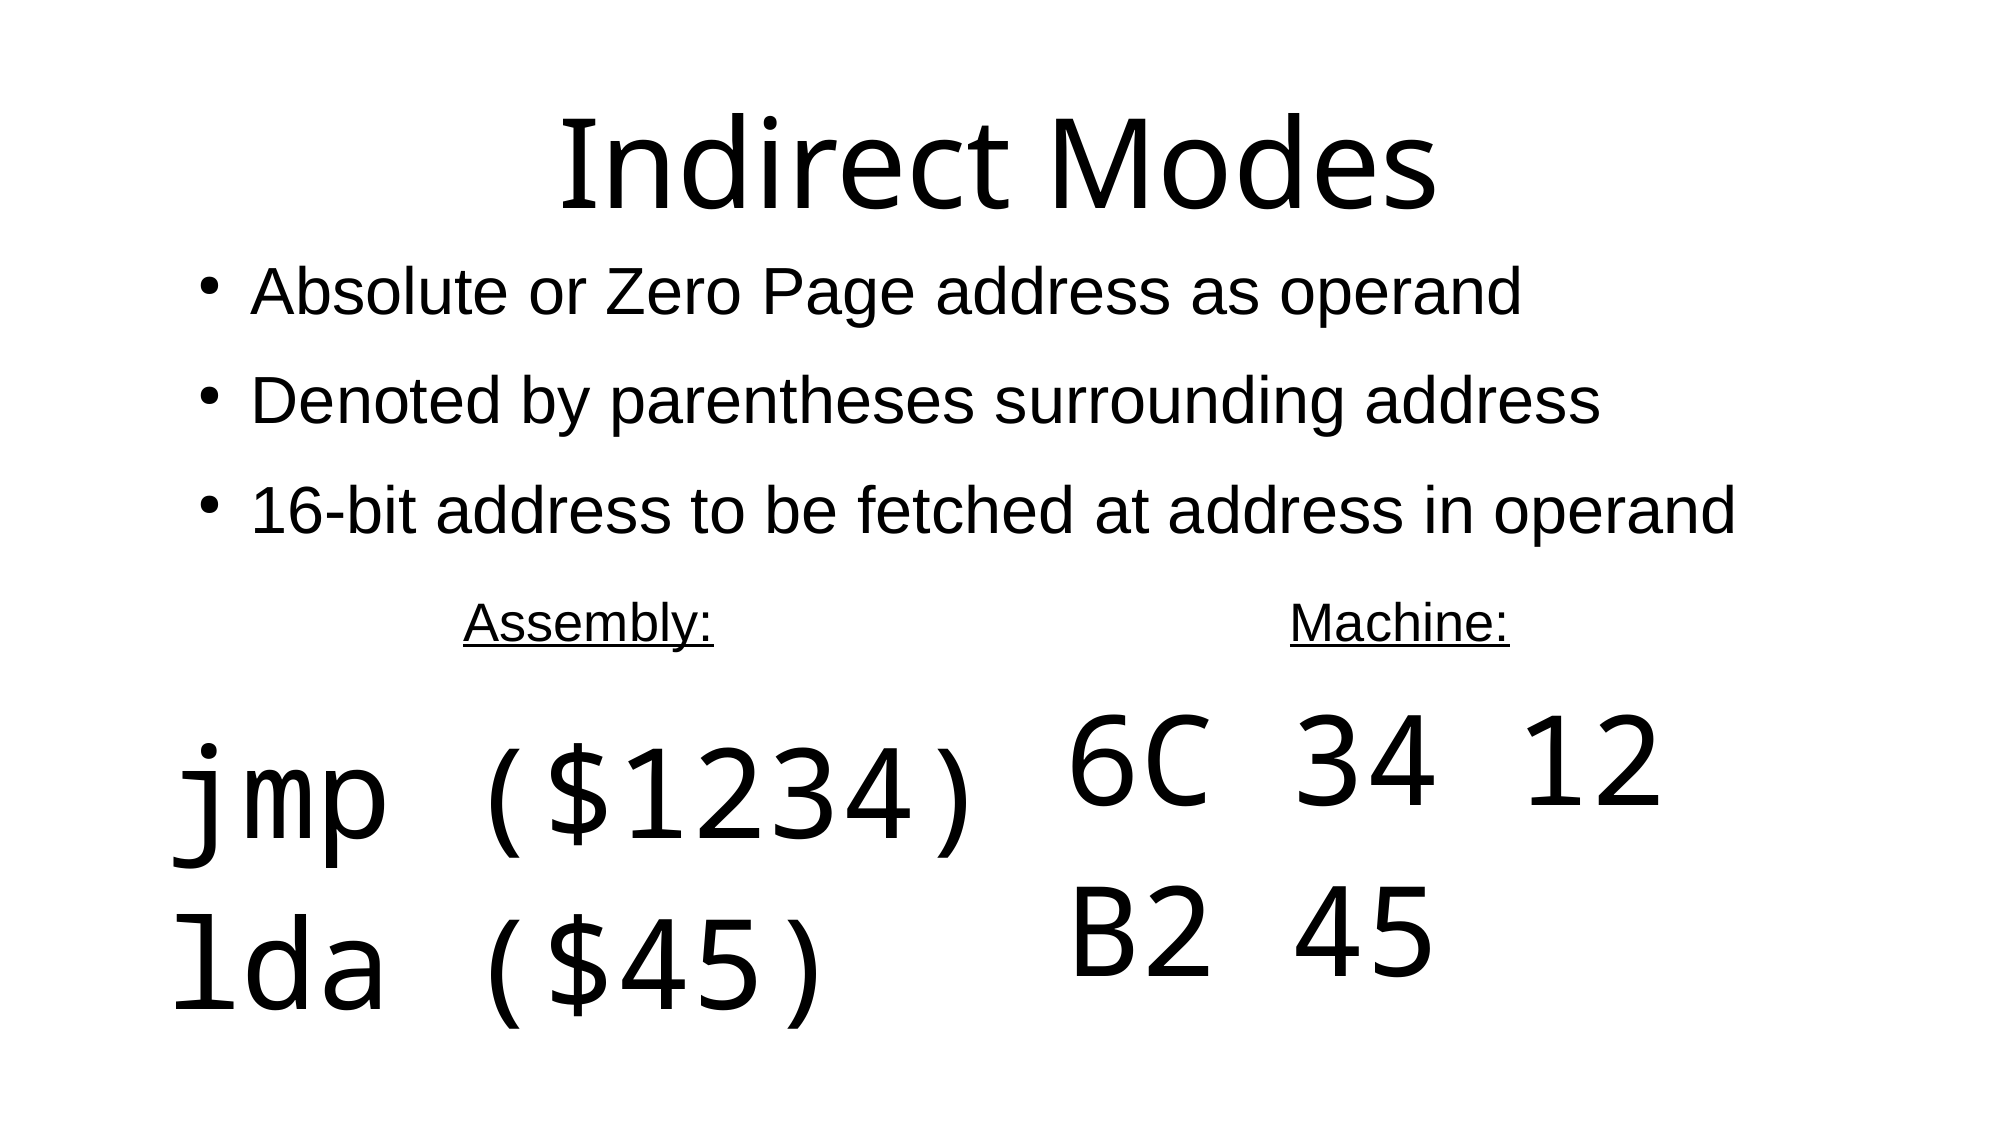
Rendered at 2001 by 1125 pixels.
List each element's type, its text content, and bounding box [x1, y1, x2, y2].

list Absolute or Zero Page address as operand Denoted by parentheses surrounding address 16-bit address to be fetched at address in operand [165, 239, 1891, 571]
text_box jmp ($1234) lda ($45) [151, 697, 1009, 994]
text_box Assembly: [448, 585, 729, 661]
text_box 6C 34 12 B2 45 [1050, 664, 1796, 992]
text_box Machine: [1275, 585, 1526, 661]
title Indirect Modes [137, 59, 1863, 278]
